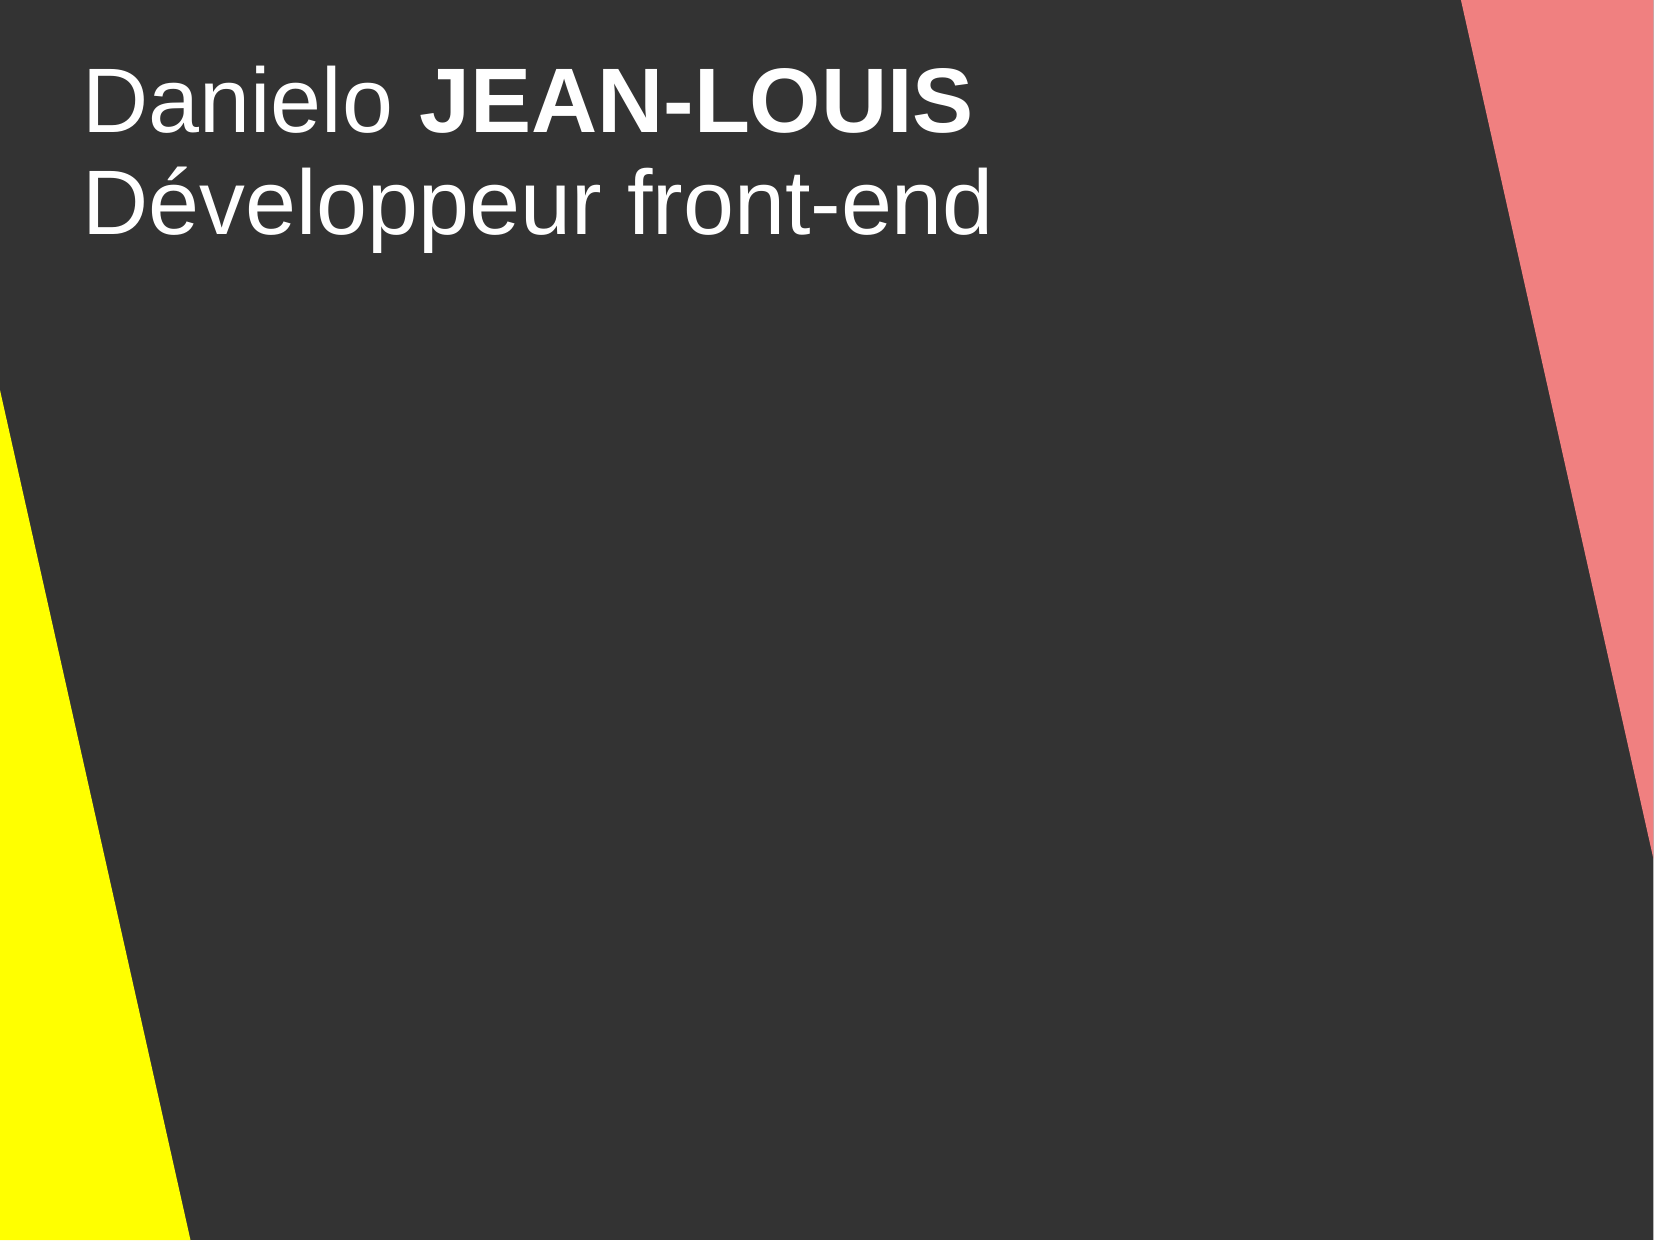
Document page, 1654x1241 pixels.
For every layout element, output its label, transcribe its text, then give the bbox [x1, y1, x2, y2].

text_box [0, 390, 191, 1241]
subtitle Danielo JEAN-LOUIS Développeur front-end [82, 49, 1571, 1010]
text_box [1460, 0, 1654, 862]
